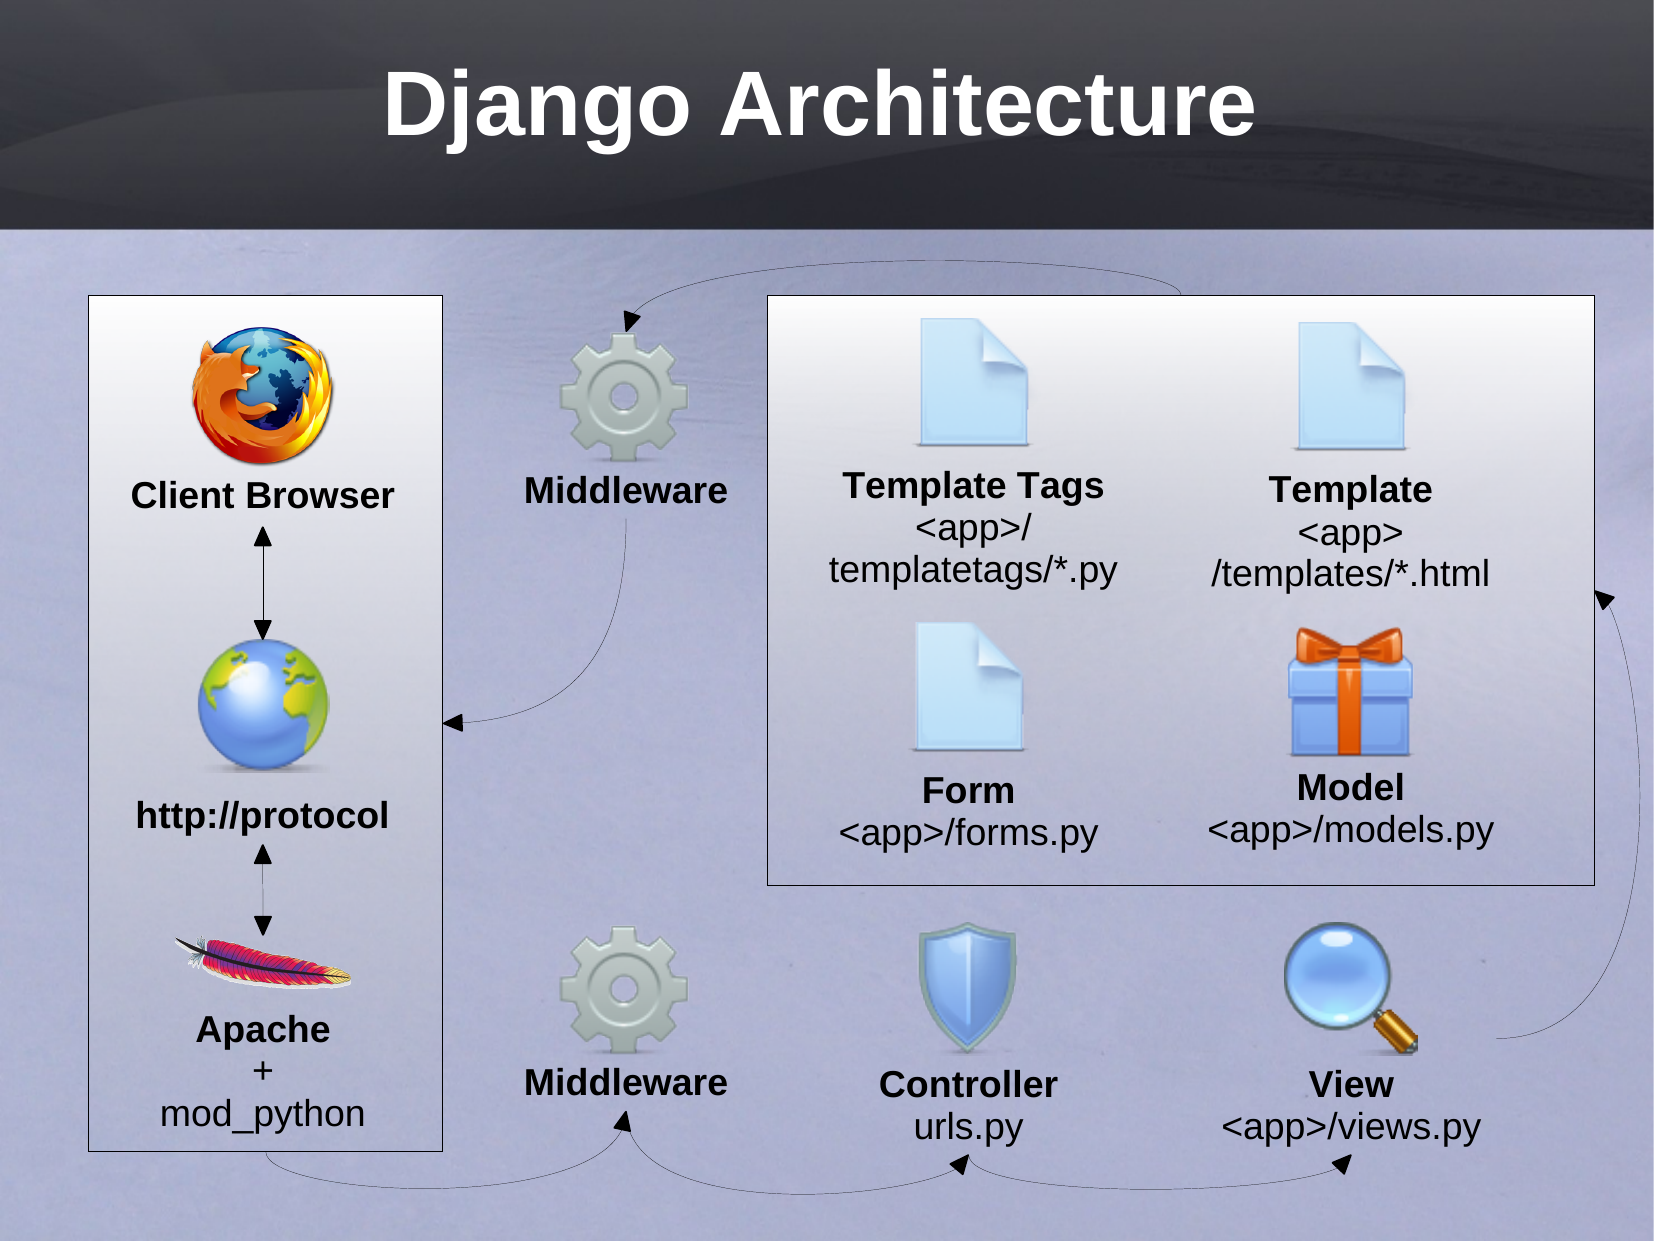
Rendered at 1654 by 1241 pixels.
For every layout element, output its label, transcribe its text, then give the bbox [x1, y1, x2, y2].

text_box Template Tags <app>/ templatetags/*.py [814, 457, 1133, 599]
picture [0, 0, 1654, 1241]
text_box Controller urls.py [864, 1055, 1074, 1155]
text_box [767, 295, 1595, 886]
title Django Architecture [76, 0, 1565, 208]
text_box [88, 295, 443, 1152]
text_box Middleware [507, 461, 745, 519]
text_box Template <app> /templates/*.html [1196, 461, 1506, 603]
text_box View <app>/views.py [1206, 1055, 1496, 1155]
text_box Middleware [507, 1054, 745, 1111]
text_box Model <app>/models.py [1192, 759, 1509, 859]
text_box Apache + mod_python [145, 1000, 381, 1142]
text_box Form <app>/forms.py [823, 762, 1114, 862]
text_box Client Browser [115, 467, 411, 527]
text_box http://protocol [115, 787, 411, 845]
